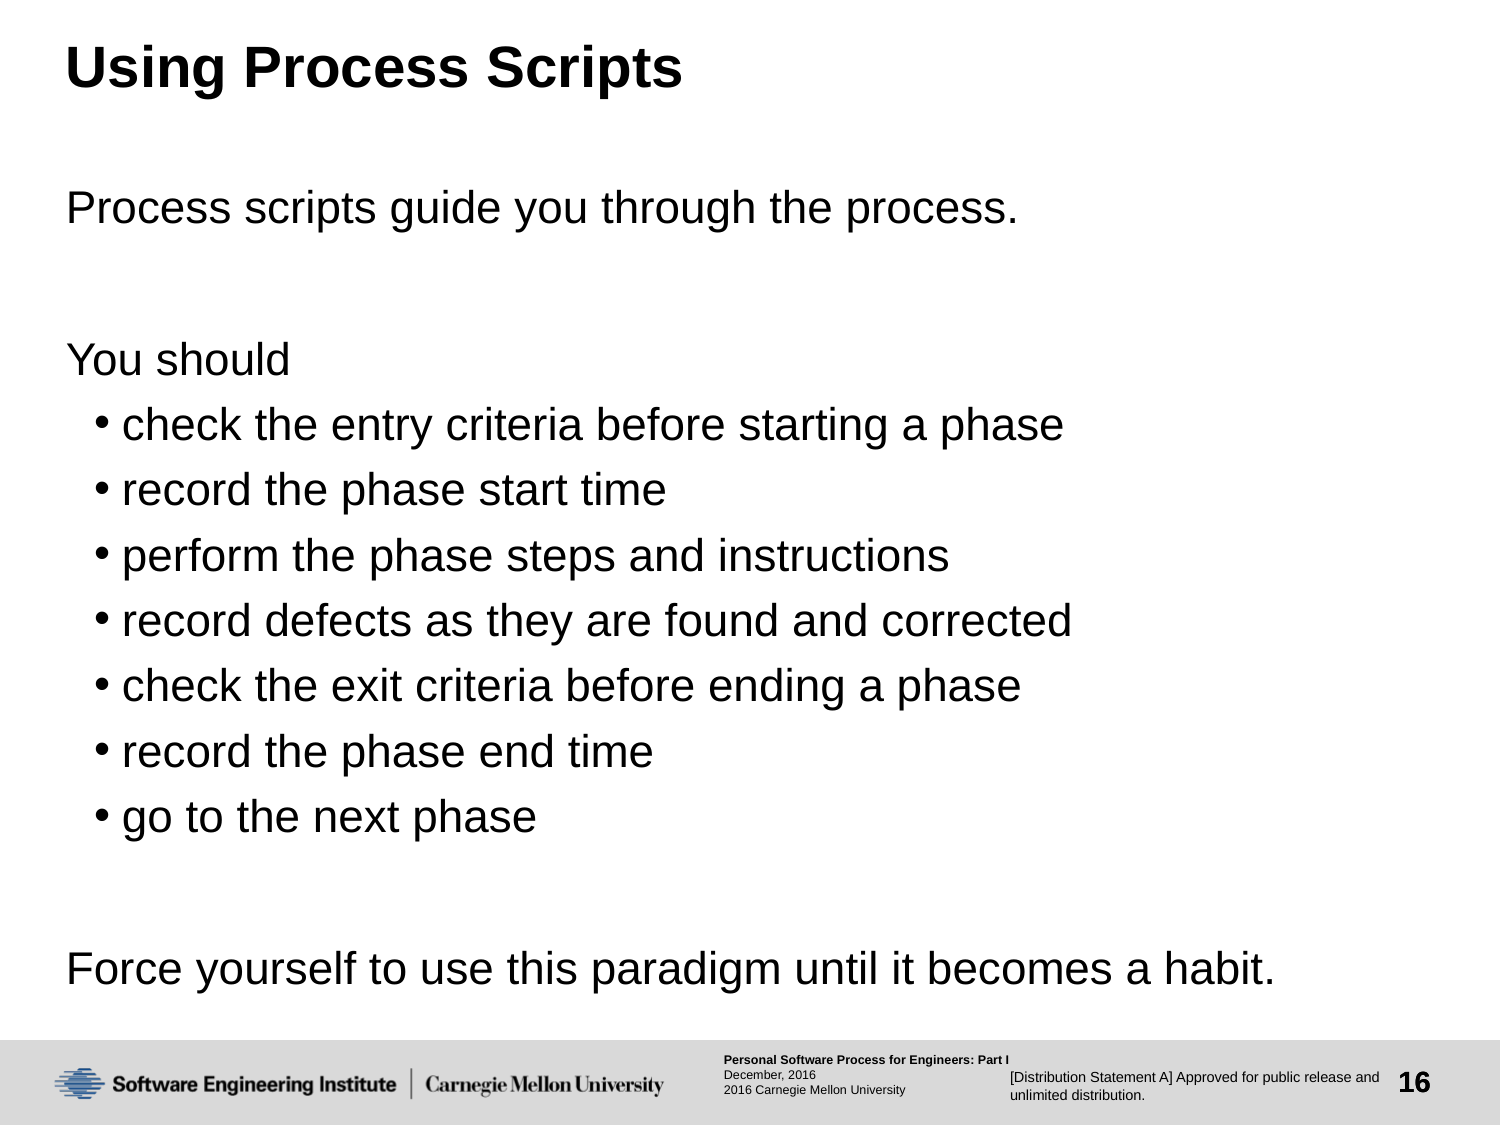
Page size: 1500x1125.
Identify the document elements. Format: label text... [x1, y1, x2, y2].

title Using Process Scripts [65, 37, 1313, 148]
list Process scripts guide you through the process. You should check the entry criteria before starting a phase record the phase start time perform the phase steps and instructions record defects as they are found and corrected check the exit criteria before ending a phase record the phase end time go to the next phase Force yourself to use this paradigm until it becomes a habit. [65, 177, 1431, 1000]
picture [46, 1061, 673, 1104]
